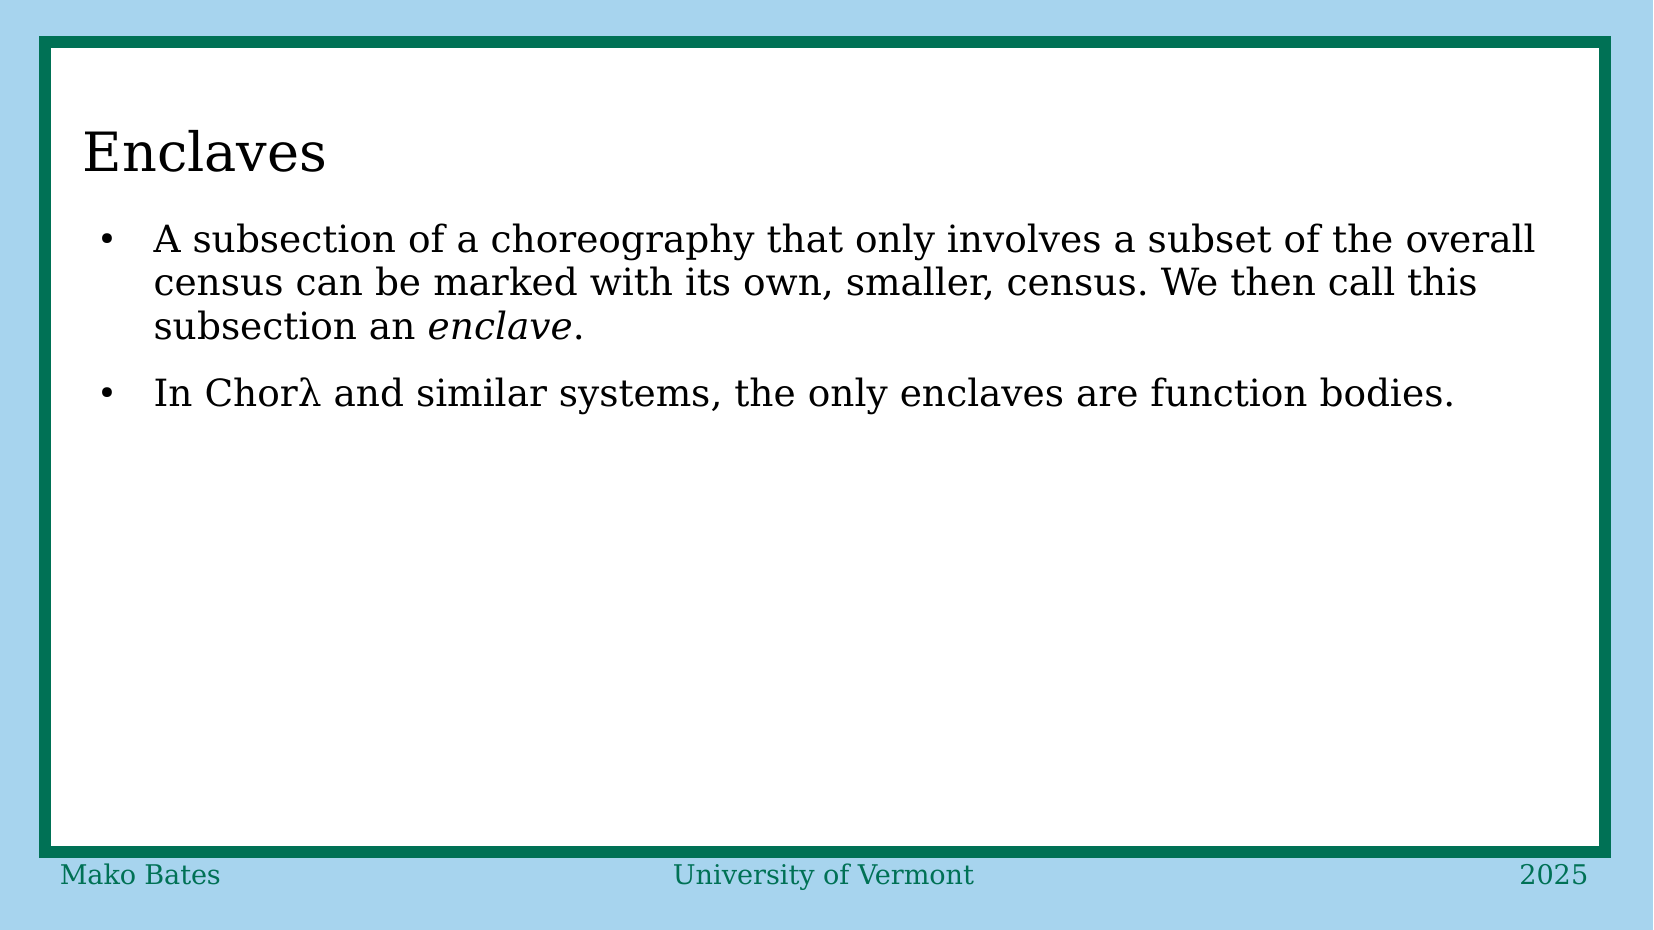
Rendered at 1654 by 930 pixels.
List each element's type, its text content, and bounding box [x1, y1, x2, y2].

title Enclaves [82, 101, 1571, 205]
text_box [687, 864, 691, 877]
list A subsection of a choreography that only involves a subset of the overall census can be marked with its own, smaller, census. We then call this subsection an enclave. In Chorλ and similar systems, the only enclaves are function bodies. [82, 217, 1571, 777]
